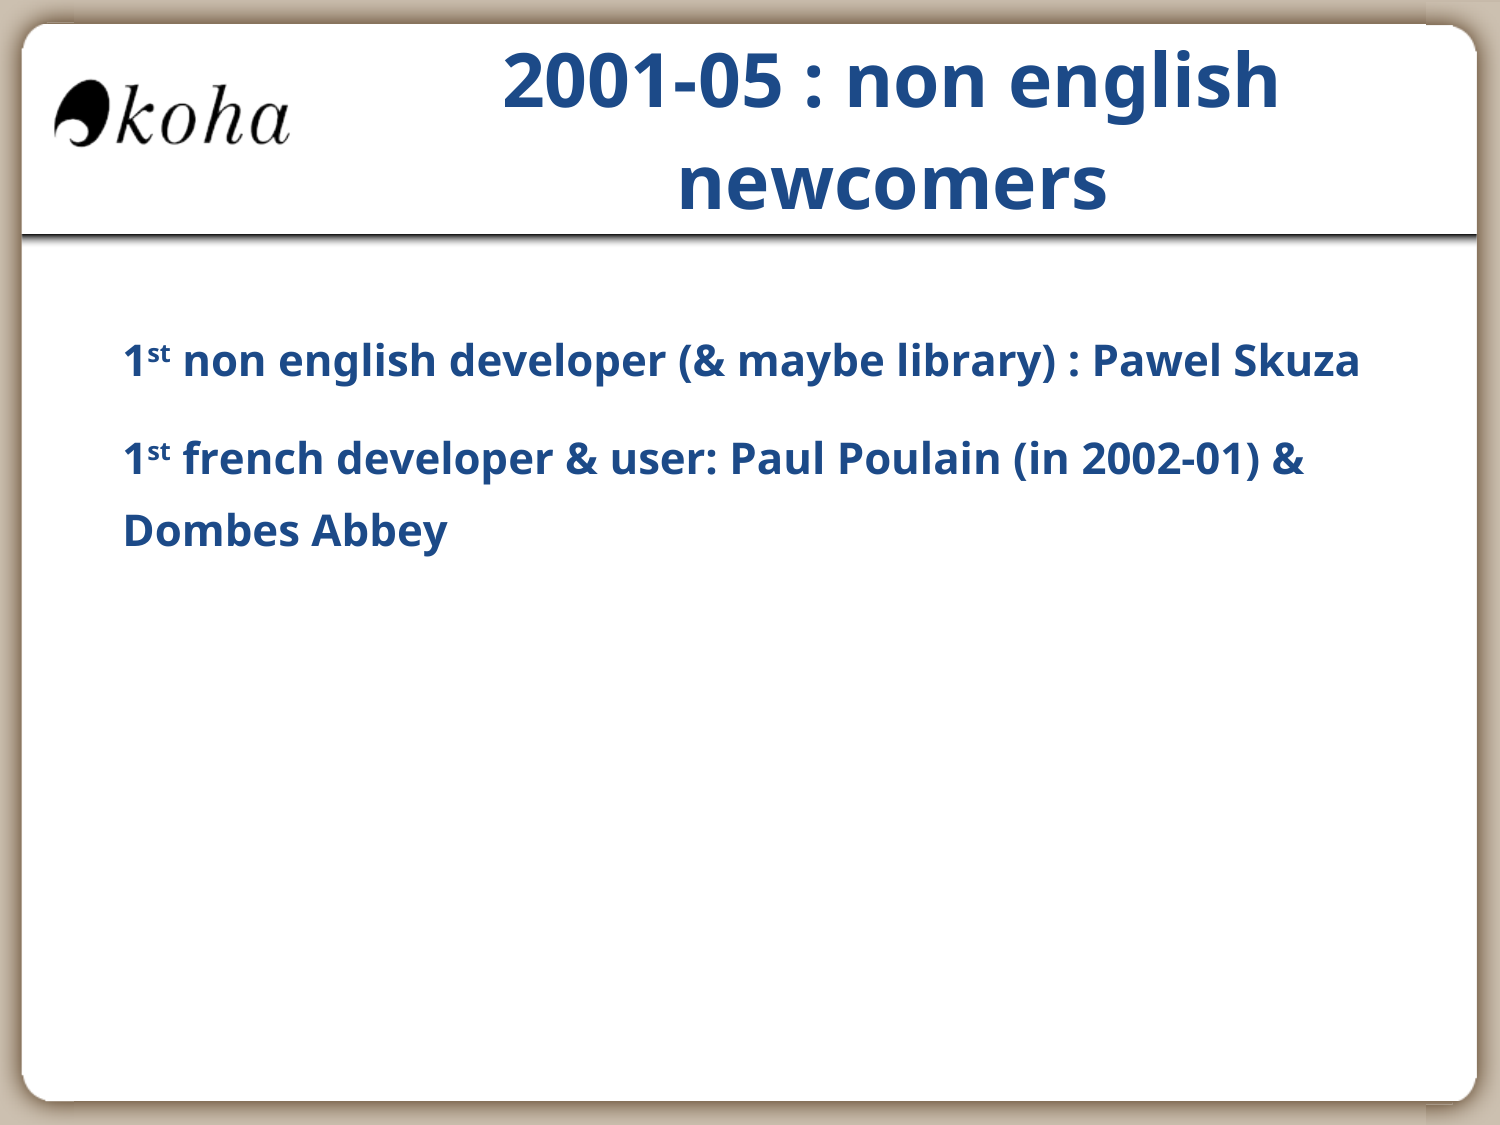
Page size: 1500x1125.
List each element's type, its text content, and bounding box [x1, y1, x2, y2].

picture [0, 0, 1500, 1125]
title 2001-05 : non english newcomers [315, 0, 1463, 260]
list 1st non english developer (& maybe library) : Pawel Skuza 1st french developer & user: Paul Poulain (in 2002-01) & Dombes Abbey [118, 317, 1382, 1061]
